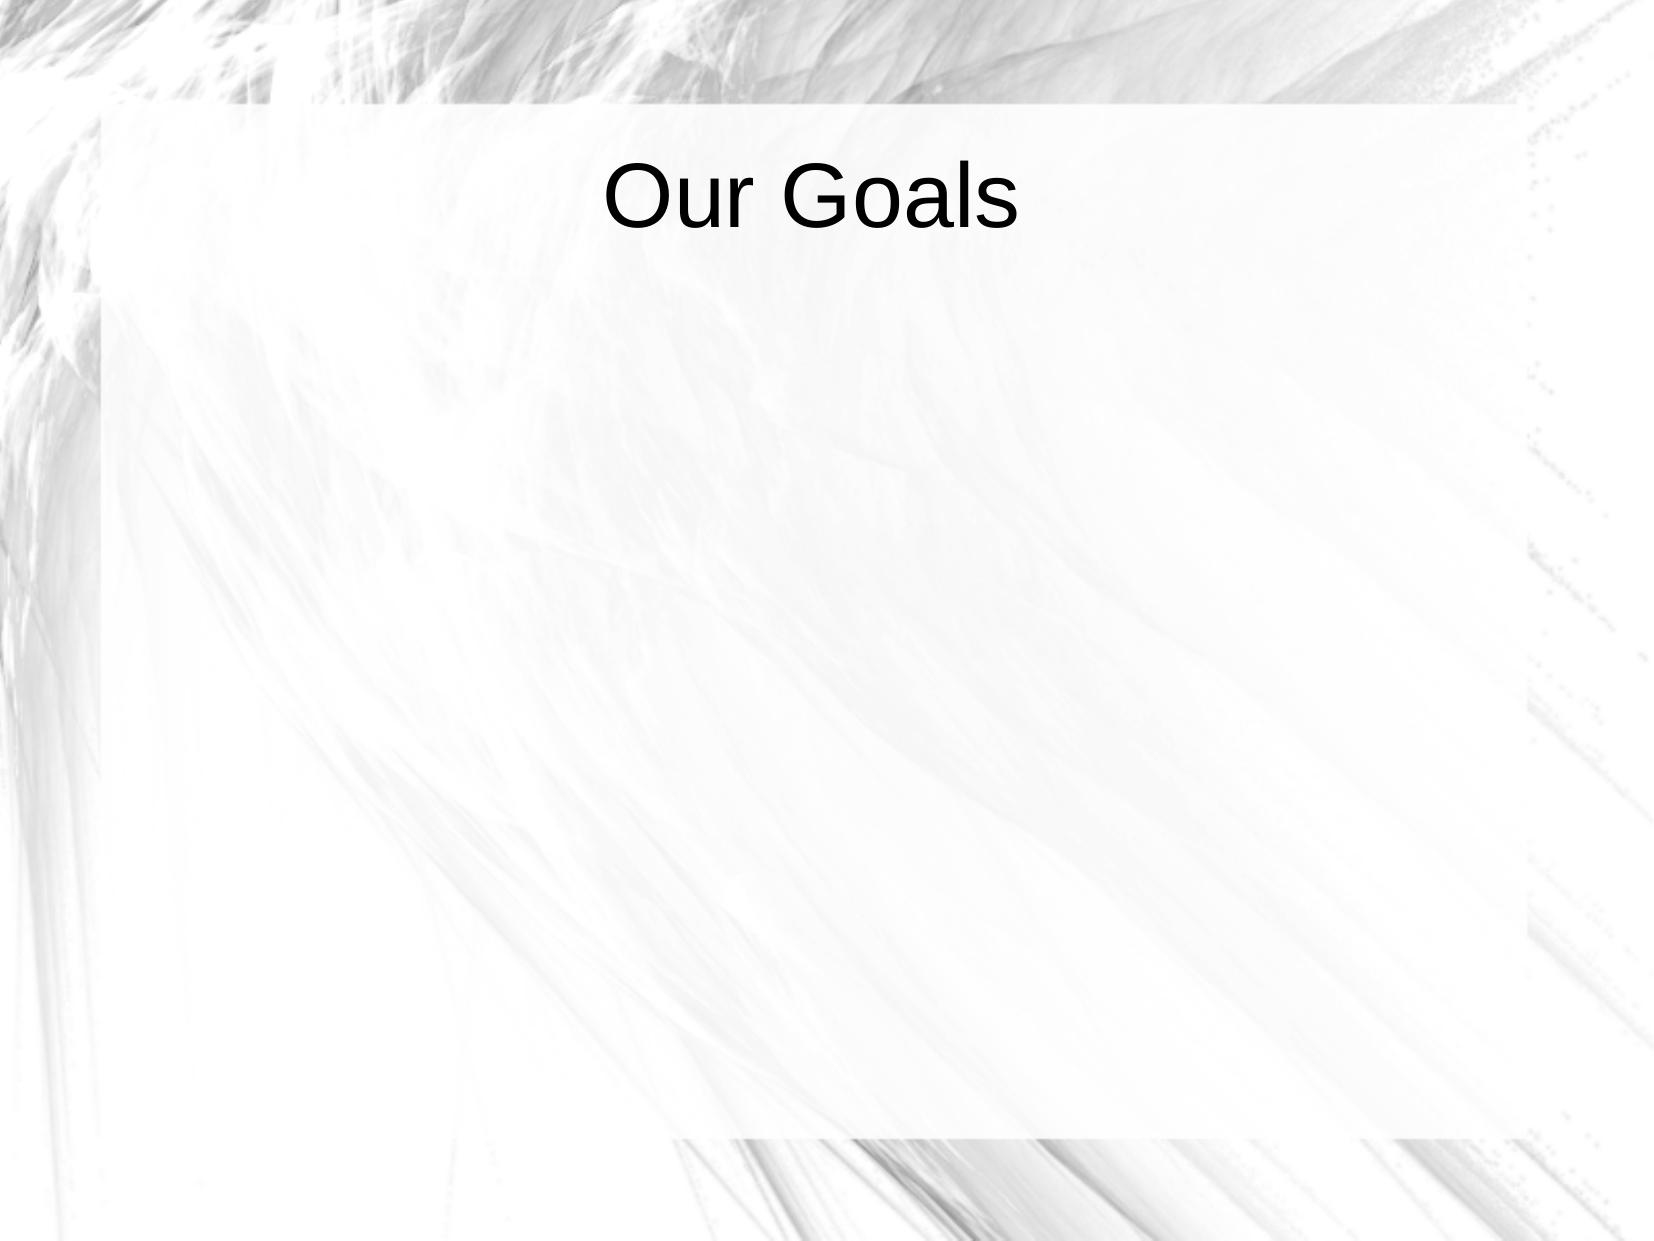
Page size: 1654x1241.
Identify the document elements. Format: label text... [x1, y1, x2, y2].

title Our Goals [118, 112, 1506, 281]
picture [0, 0, 1654, 1241]
